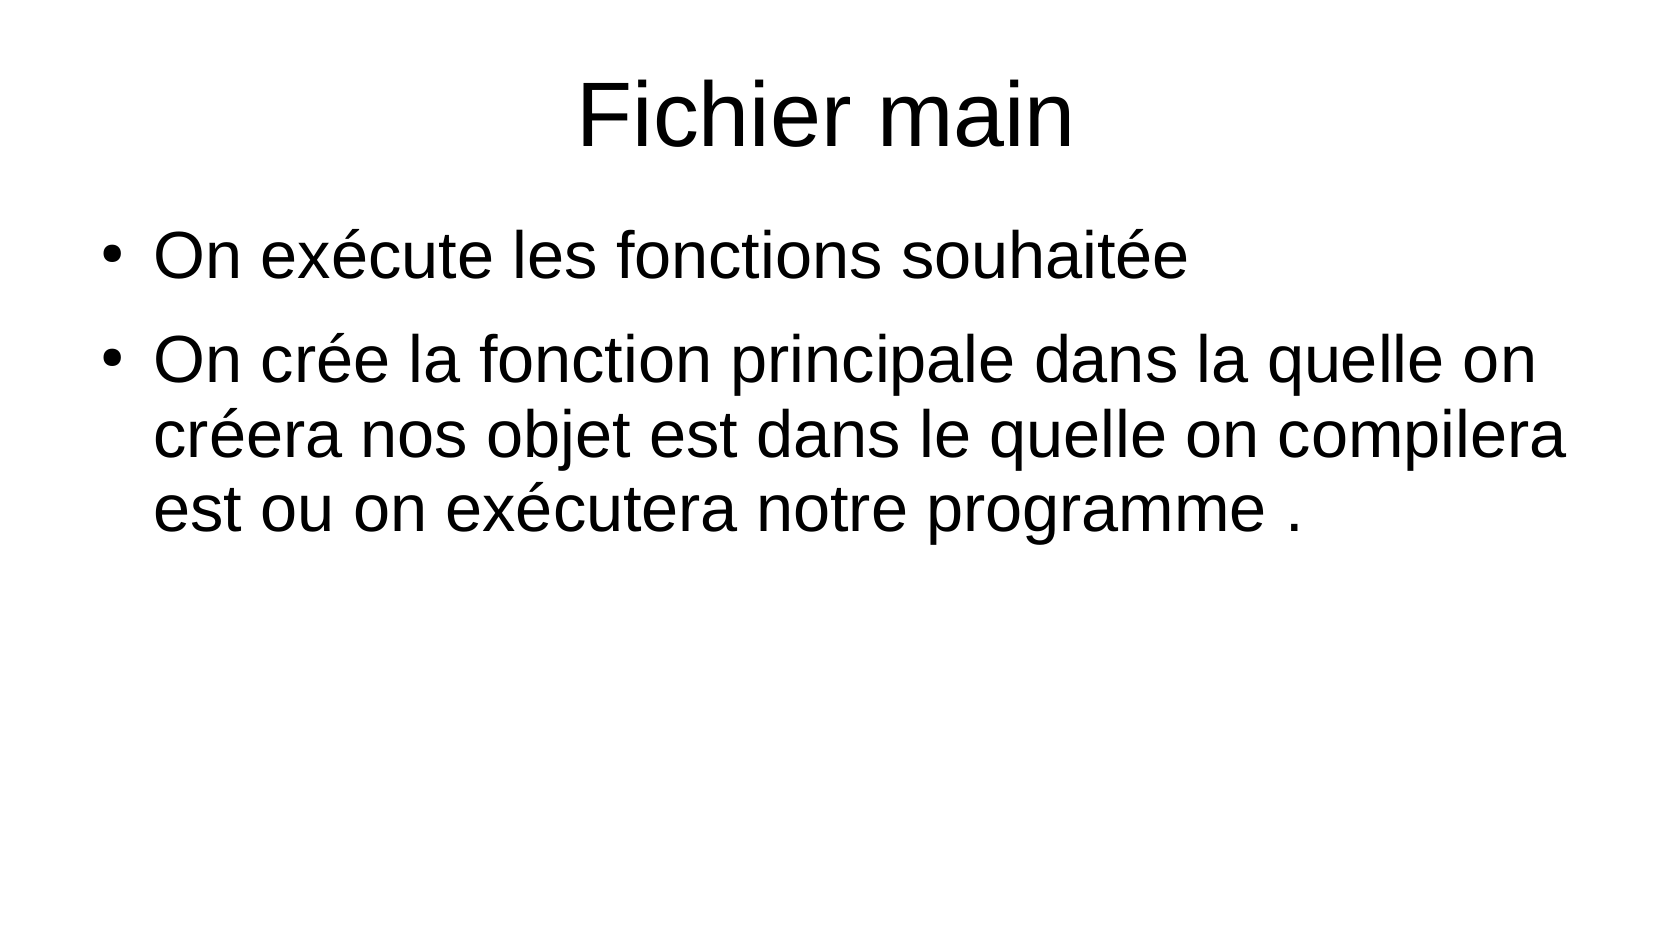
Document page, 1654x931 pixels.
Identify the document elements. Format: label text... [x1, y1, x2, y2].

title Fichier main [82, 37, 1571, 193]
list On exécute les fonctions souhaitée On crée la fonction principale dans la quelle on créera nos objet est dans le quelle on compilera est ou on exécutera notre programme . [82, 217, 1571, 758]
